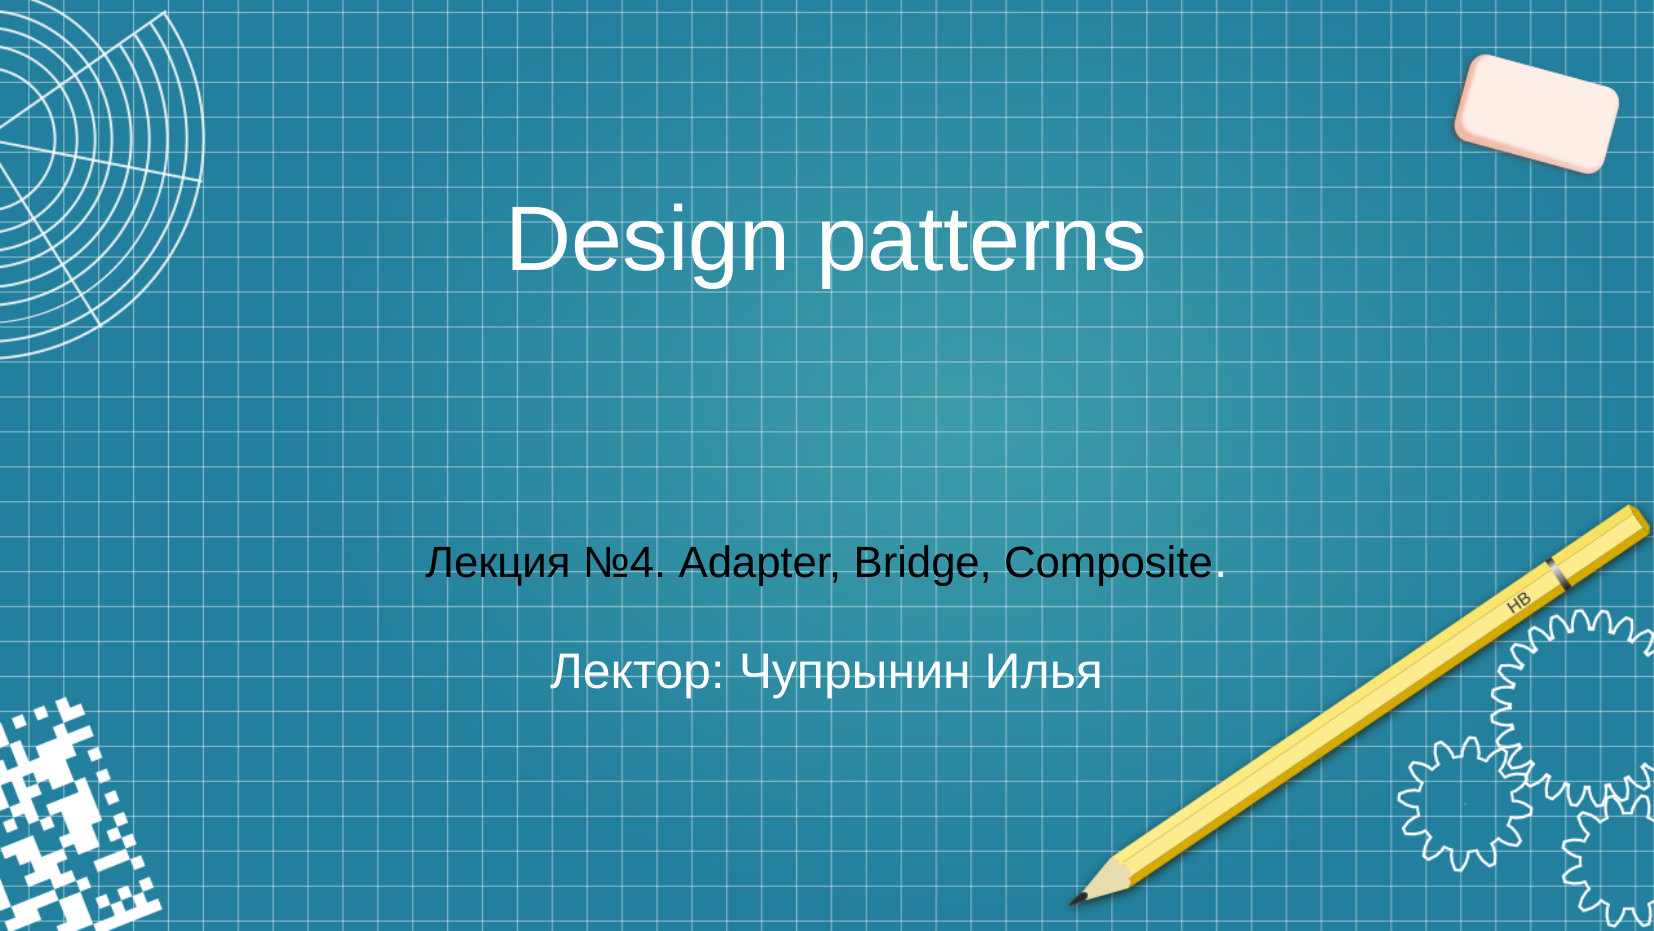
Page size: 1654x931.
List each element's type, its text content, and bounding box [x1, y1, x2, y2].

subtitle Лекция №4. Adapter, Bridge, Composite. Лектор: Чупрынин Илья [82, 389, 1571, 842]
picture [0, 0, 1654, 931]
title Design patterns [82, 132, 1571, 346]
